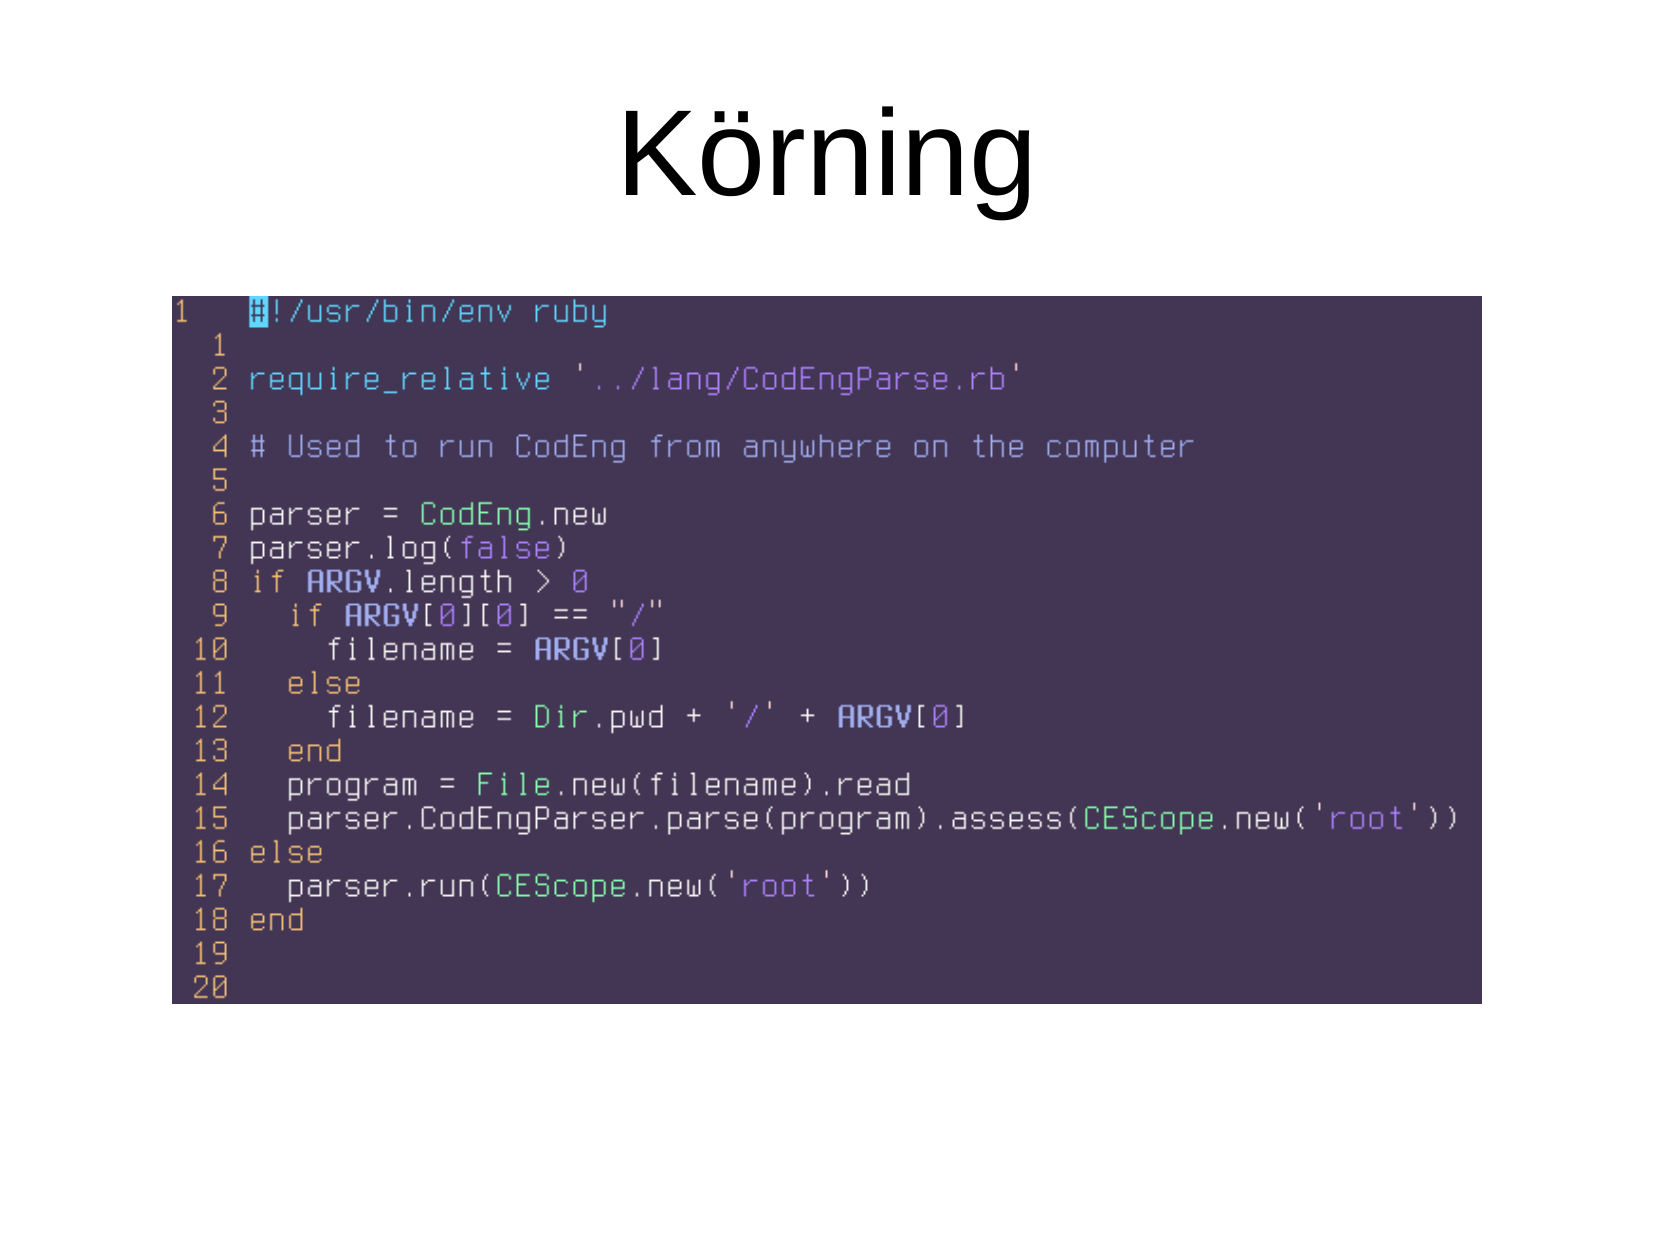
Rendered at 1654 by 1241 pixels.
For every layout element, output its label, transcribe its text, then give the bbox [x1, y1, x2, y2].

title Körning [82, 49, 1571, 257]
picture [172, 296, 1482, 1004]
